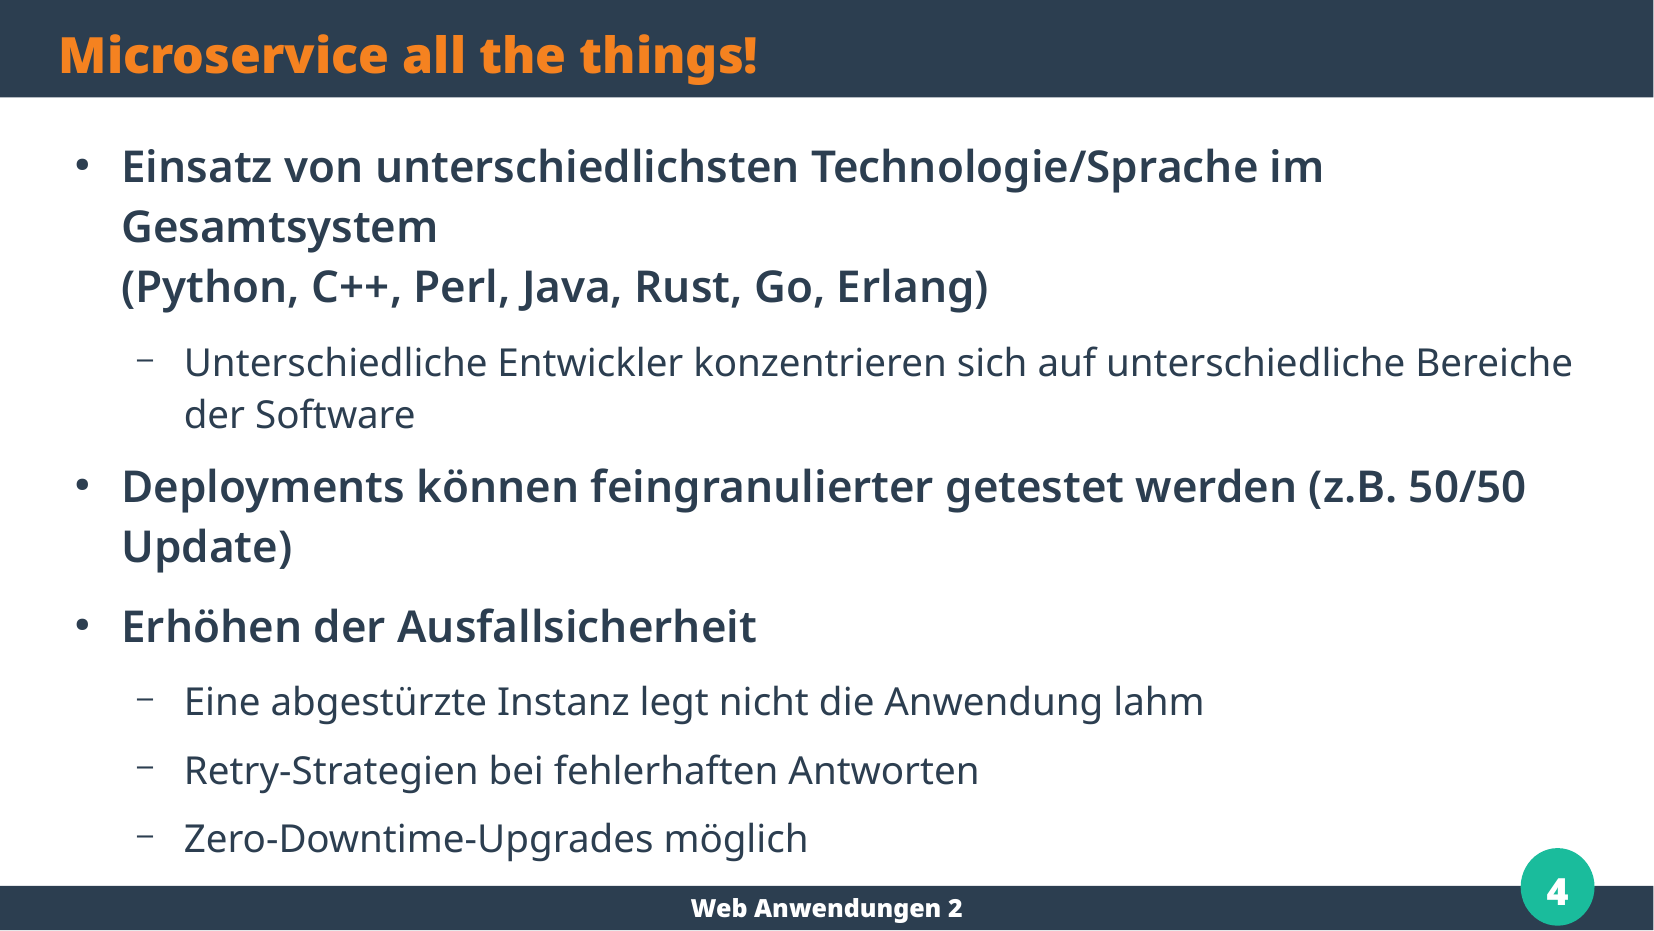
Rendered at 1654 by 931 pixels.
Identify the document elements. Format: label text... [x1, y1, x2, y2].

title Microservice all the things! [59, 8, 1595, 89]
list Einsatz von unterschiedlichsten Technologie/Sprache im Gesamtsystem (Python, C++, Perl, Java, Rust, Go, Erlang) Unterschiedliche Entwickler konzentrieren sich auf unterschiedliche Bereiche der Software Deployments können feingranulierter getestet werden (z.B. 50/50 Update) Erhöhen der Ausfallsicherheit Eine abgestürzte Instanz legt nicht die Anwendung lahm Retry-Strategien bei fehlerhaften Antworten Zero-Downtime-Upgrades möglich [59, 135, 1595, 870]
